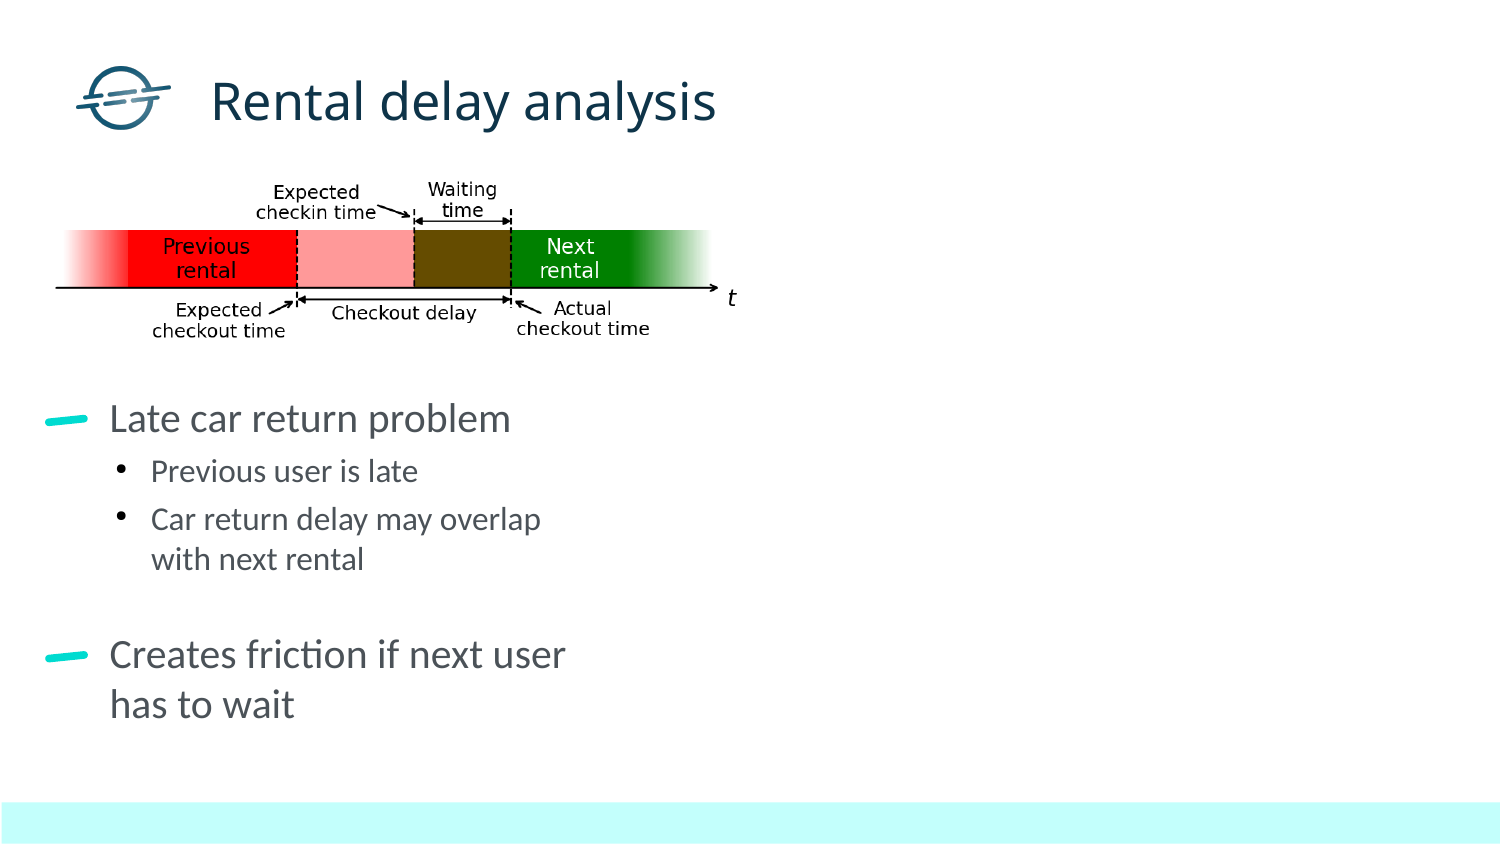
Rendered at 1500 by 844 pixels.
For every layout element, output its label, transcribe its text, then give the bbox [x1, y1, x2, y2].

title Creates friction if next user has to wait [94, 611, 623, 720]
text_box [45, 651, 88, 663]
picture [12, 178, 763, 344]
title Late car return problem [94, 375, 623, 448]
title Rental delay analysis [195, 53, 872, 141]
text_box [1, 802, 1500, 844]
text_box [45, 414, 88, 427]
title Previous user is late [100, 434, 575, 494]
picture [76, 66, 171, 130]
title Car return delay may overlap with next rental [100, 482, 568, 584]
